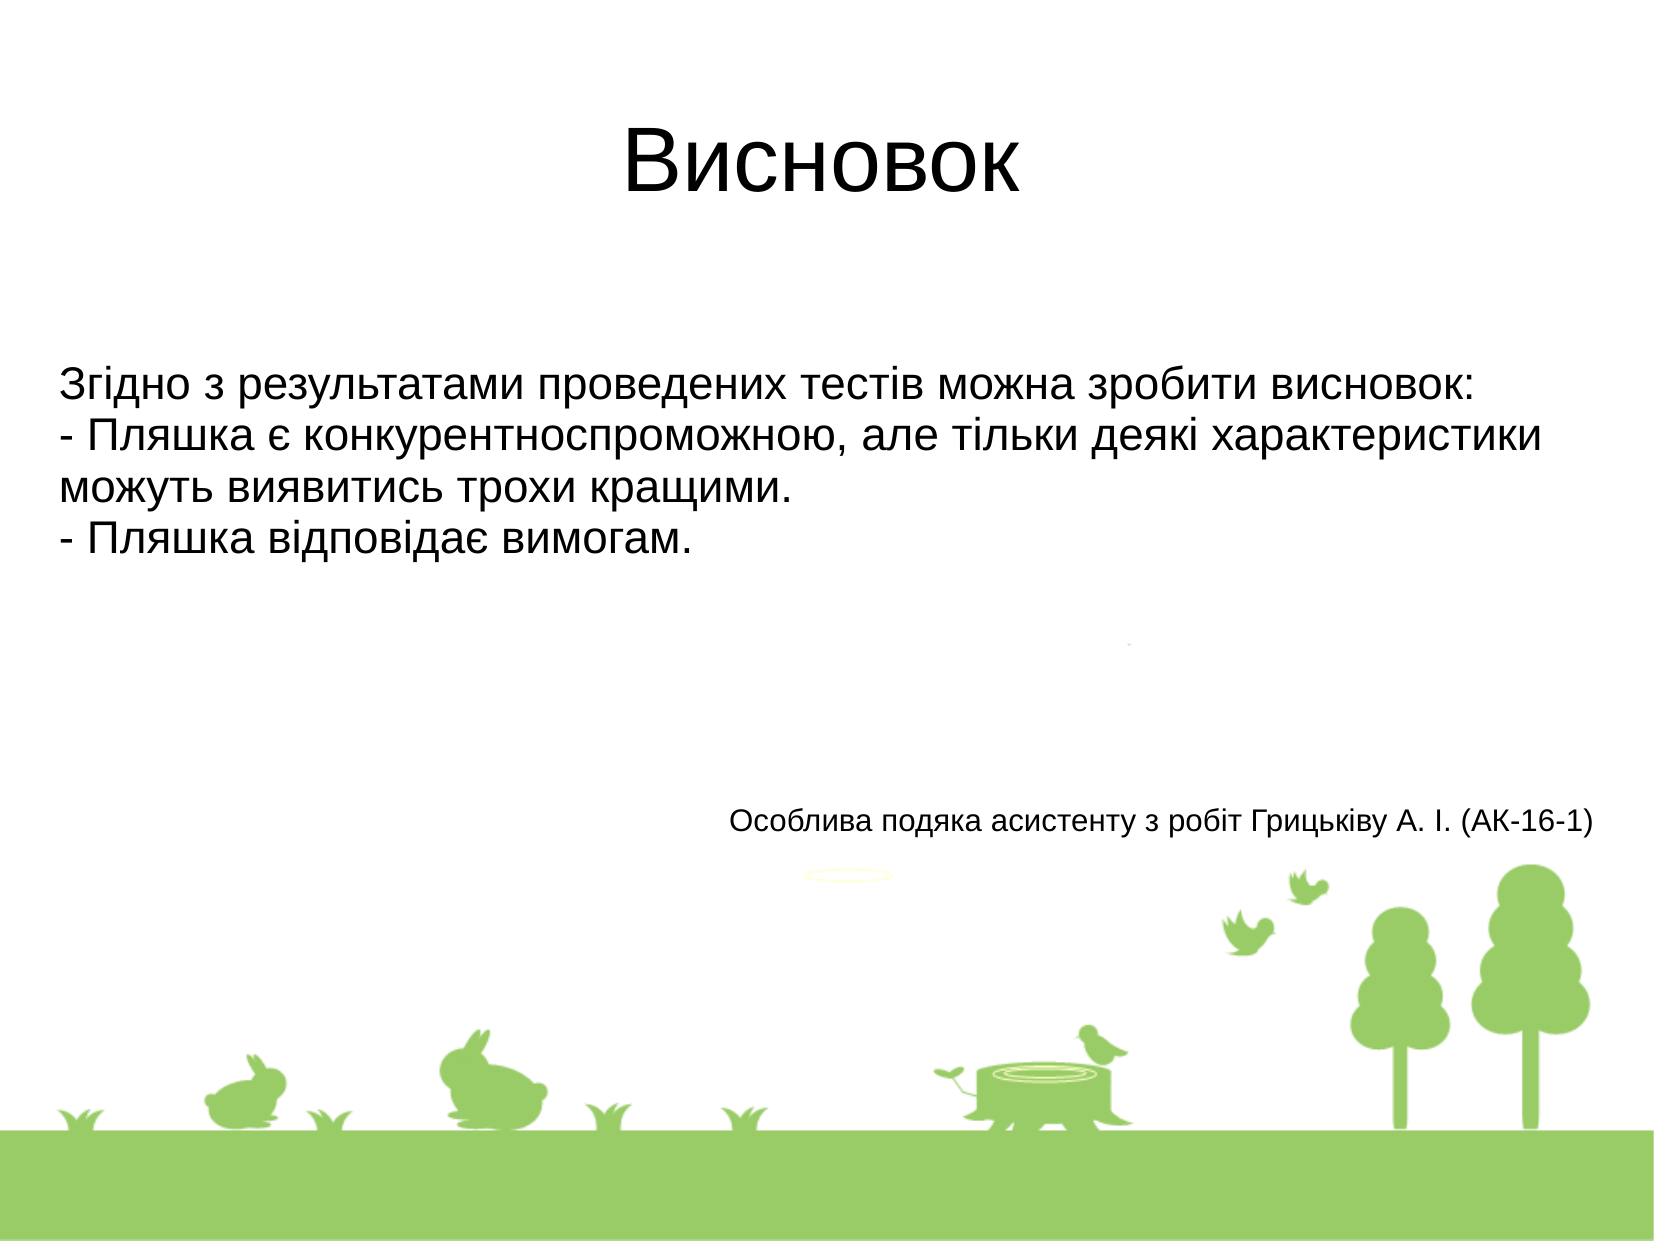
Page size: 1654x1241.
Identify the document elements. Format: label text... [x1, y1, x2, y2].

text_box Особлива подяка асистенту з робіт Грицьківу А. І. (АК-16-1) [720, 791, 1630, 851]
title Висновок [165, 0, 1477, 200]
picture [0, 0, 1654, 1241]
subtitle Згідно з результатами проведених тестів можна зробити висновок: - Пляшка є конкурентноспроможною, але тільки деякі характеристики можуть виявитись трохи кращими. - Пляшка відповідає вимогам. [59, 200, 1595, 721]
